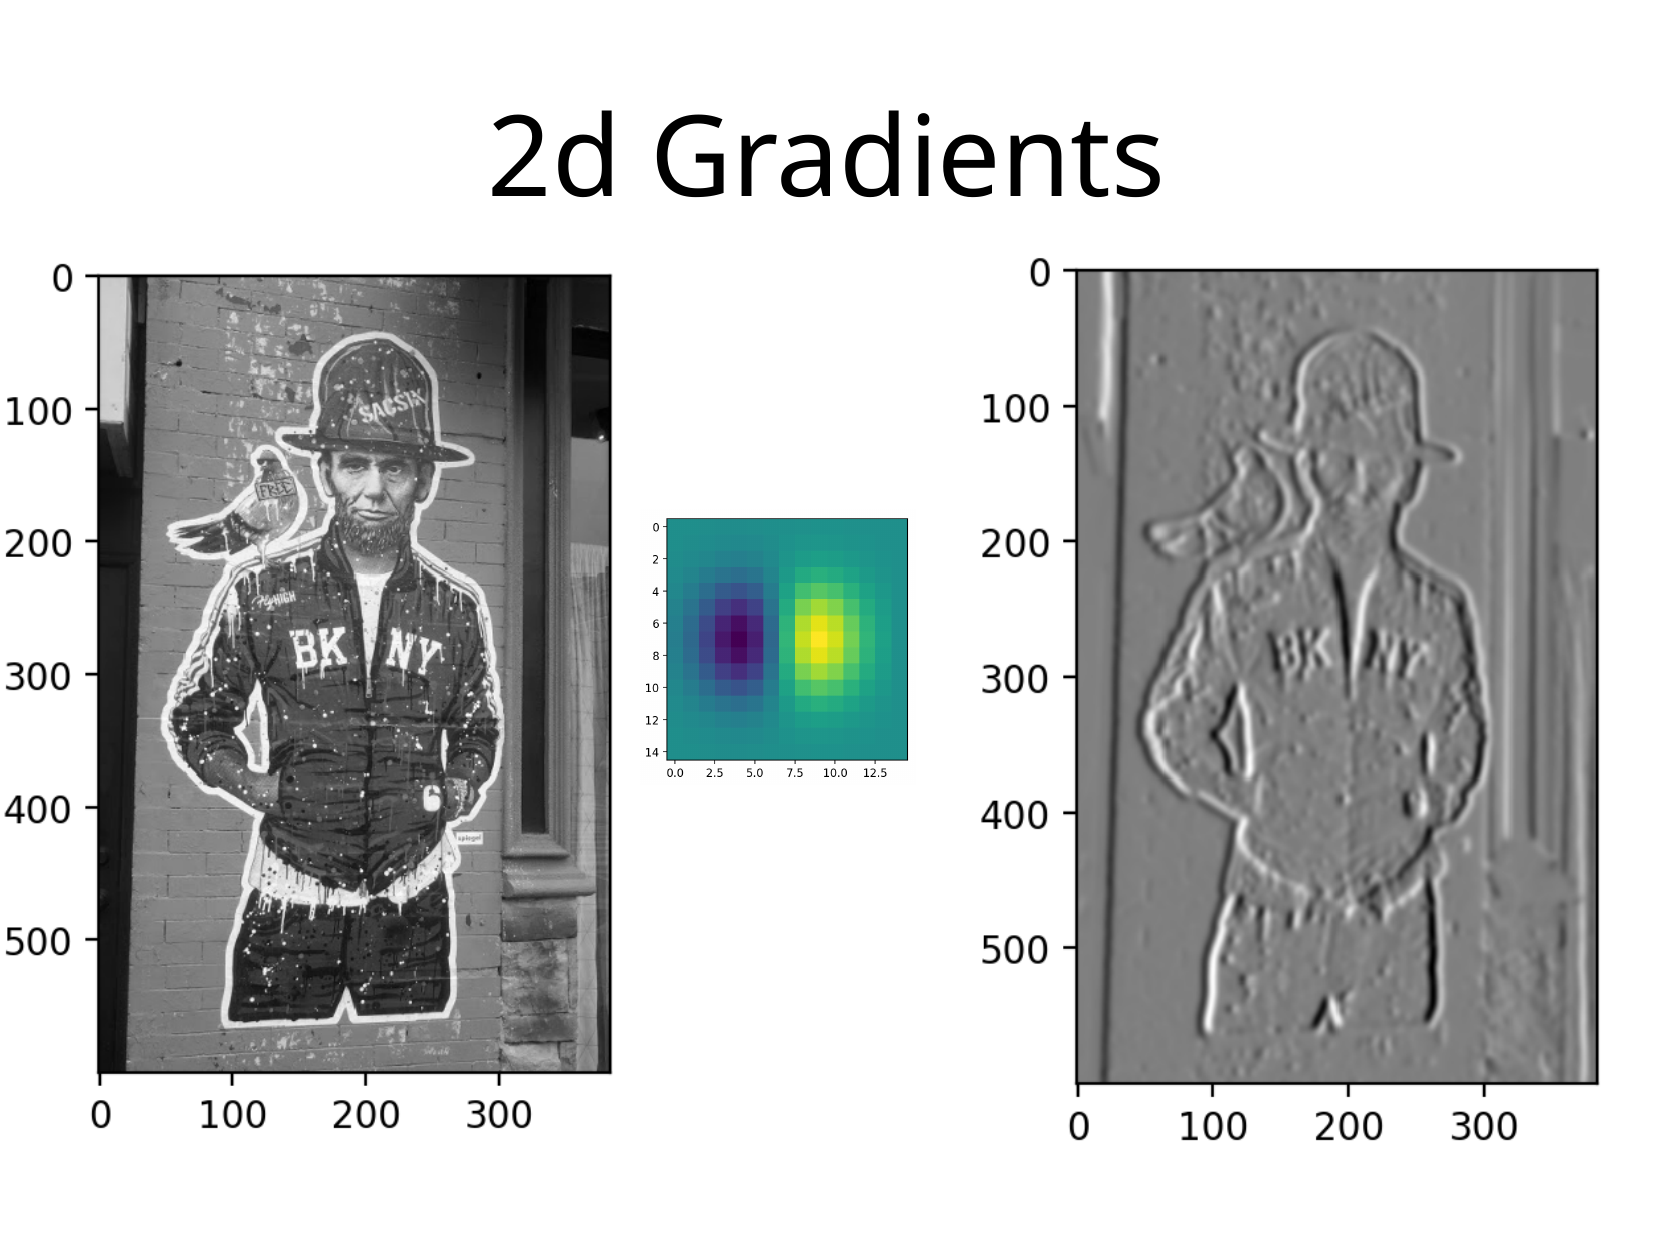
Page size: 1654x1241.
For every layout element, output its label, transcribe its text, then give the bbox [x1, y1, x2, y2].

picture [945, 226, 1631, 1156]
picture [0, 247, 916, 1141]
title 2d Gradients [82, 49, 1571, 257]
